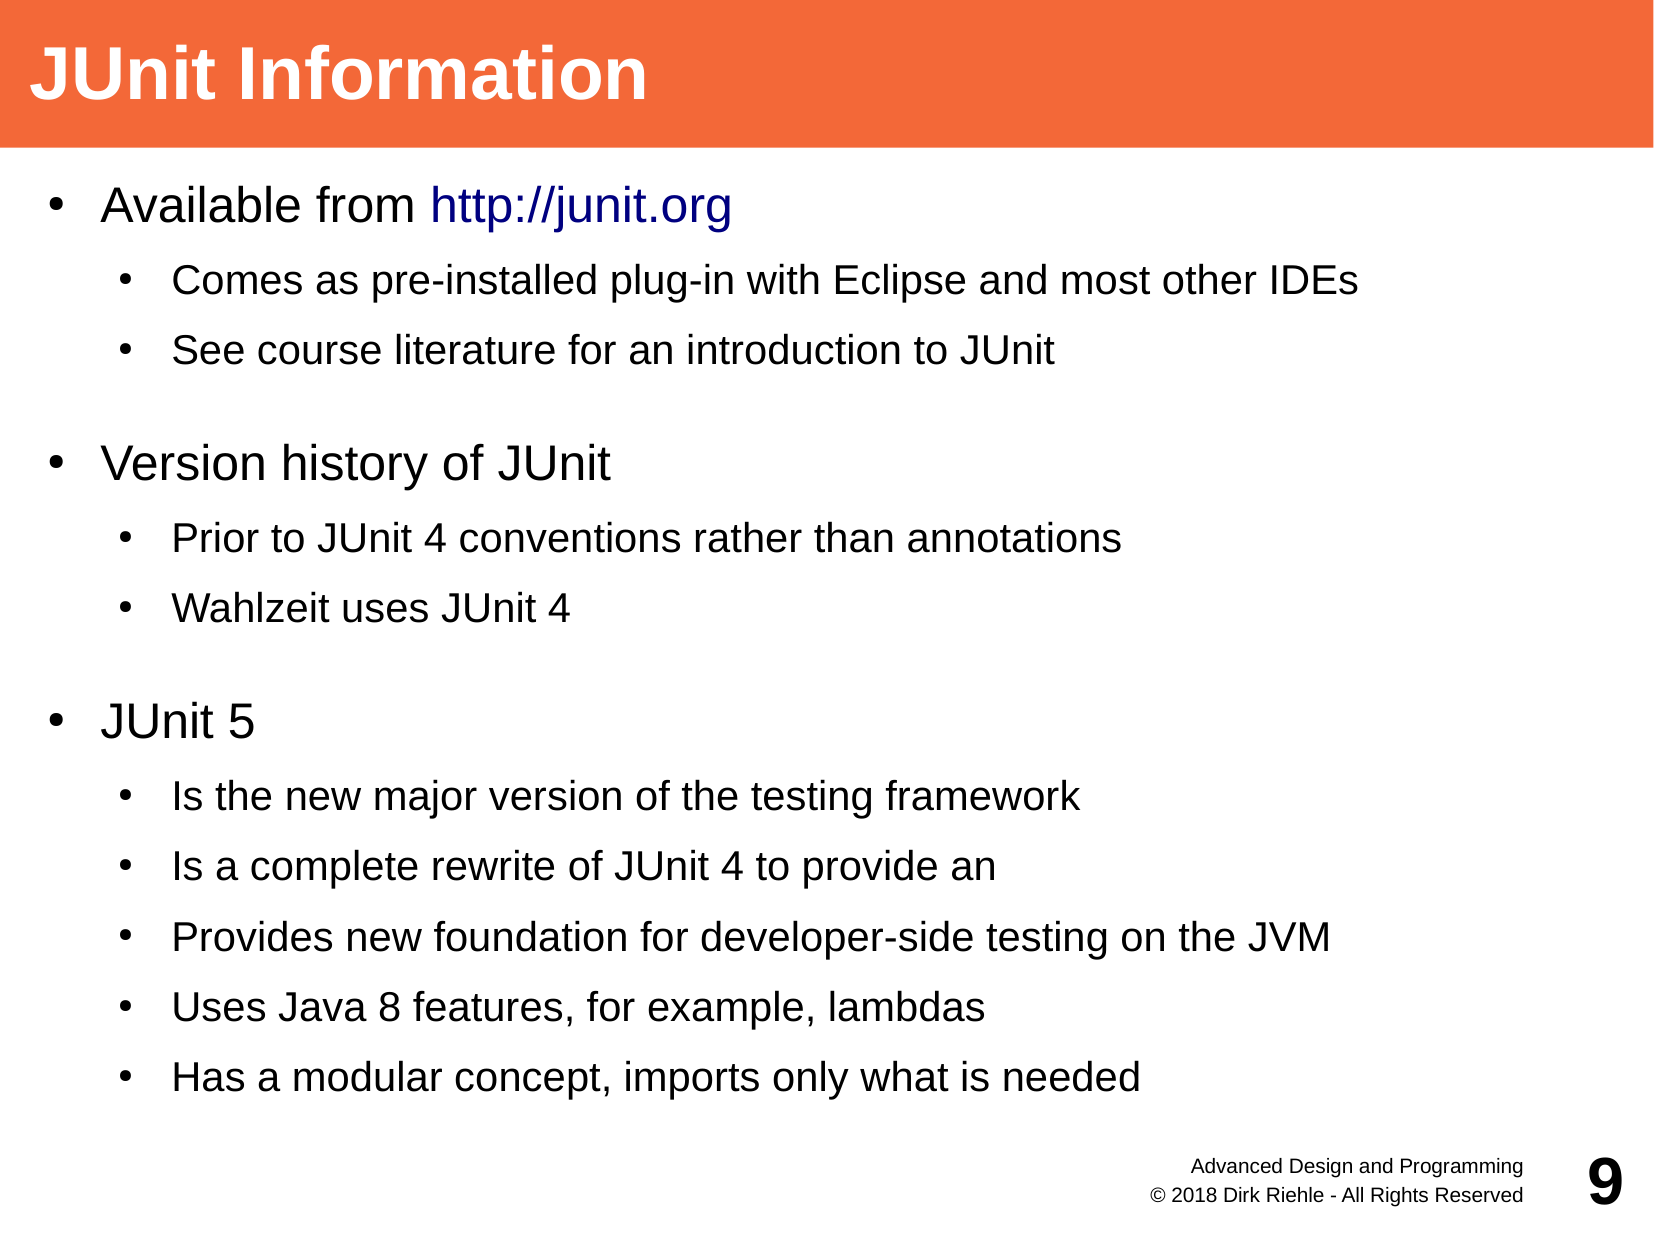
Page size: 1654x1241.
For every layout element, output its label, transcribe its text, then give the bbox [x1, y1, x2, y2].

title JUnit Information [0, 0, 1654, 148]
list Available from http://junit.org Comes as pre-installed plug-in with Eclipse and most other IDEs See course literature for an introduction to JUnit Version history of JUnit Prior to JUnit 4 conventions rather than annotations Wahlzeit uses JUnit 4 JUnit 5 Is the new major version of the testing framework Is a complete rewrite of JUnit 4 to provide an Provides new foundation for developer-side testing on the JVM Uses Java 8 features, for example, lambdas Has a modular concept, imports only what is needed [29, 177, 1625, 1063]
